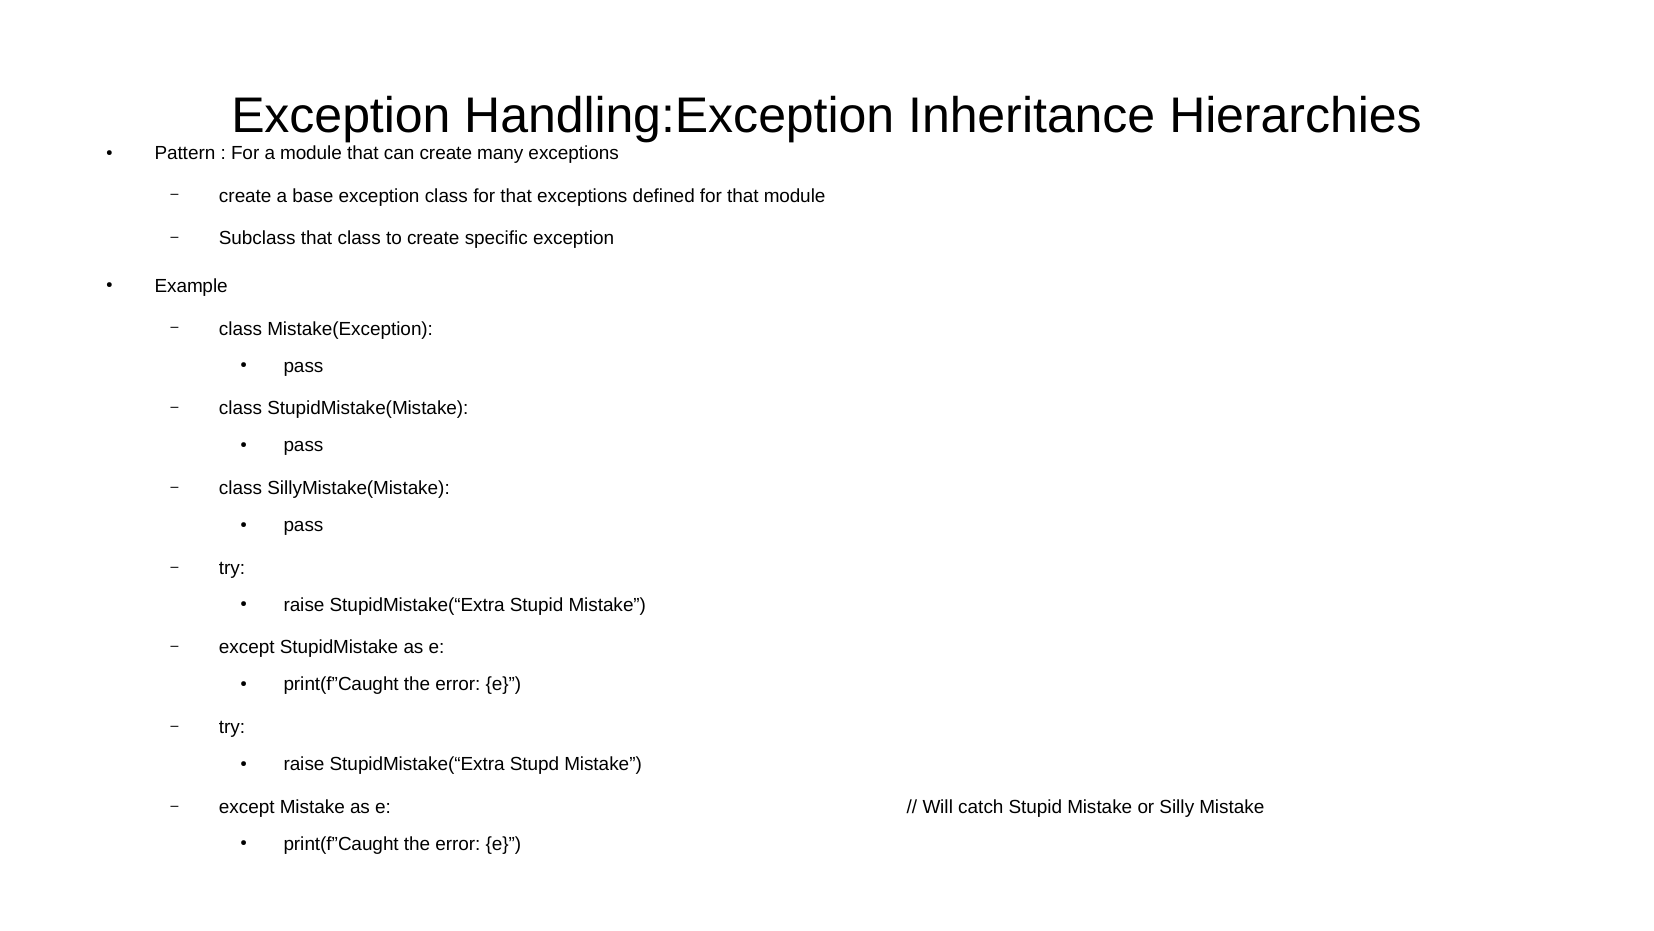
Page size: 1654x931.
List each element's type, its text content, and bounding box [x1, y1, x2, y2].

list Pattern : For a module that can create many exceptions create a base exception class for that exceptions defined for that module Subclass that class to create specific exception Example class Mistake(Exception): pass class StupidMistake(Mistake): pass class SillyMistake(Mistake): pass try: raise StupidMistake(“Extra Stupid Mistake”) except StupidMistake as e: print(f”Caught the error: {e}”) try: raise StupidMistake(“Extra Stupd Mistake”) except Mistake as e: // Will catch Stupid Mistake or Silly Mistake print(f”Caught the error: {e}”) [90, 142, 1654, 856]
title Exception Handling:Exception Inheritance Hierarchies [82, 37, 1571, 193]
